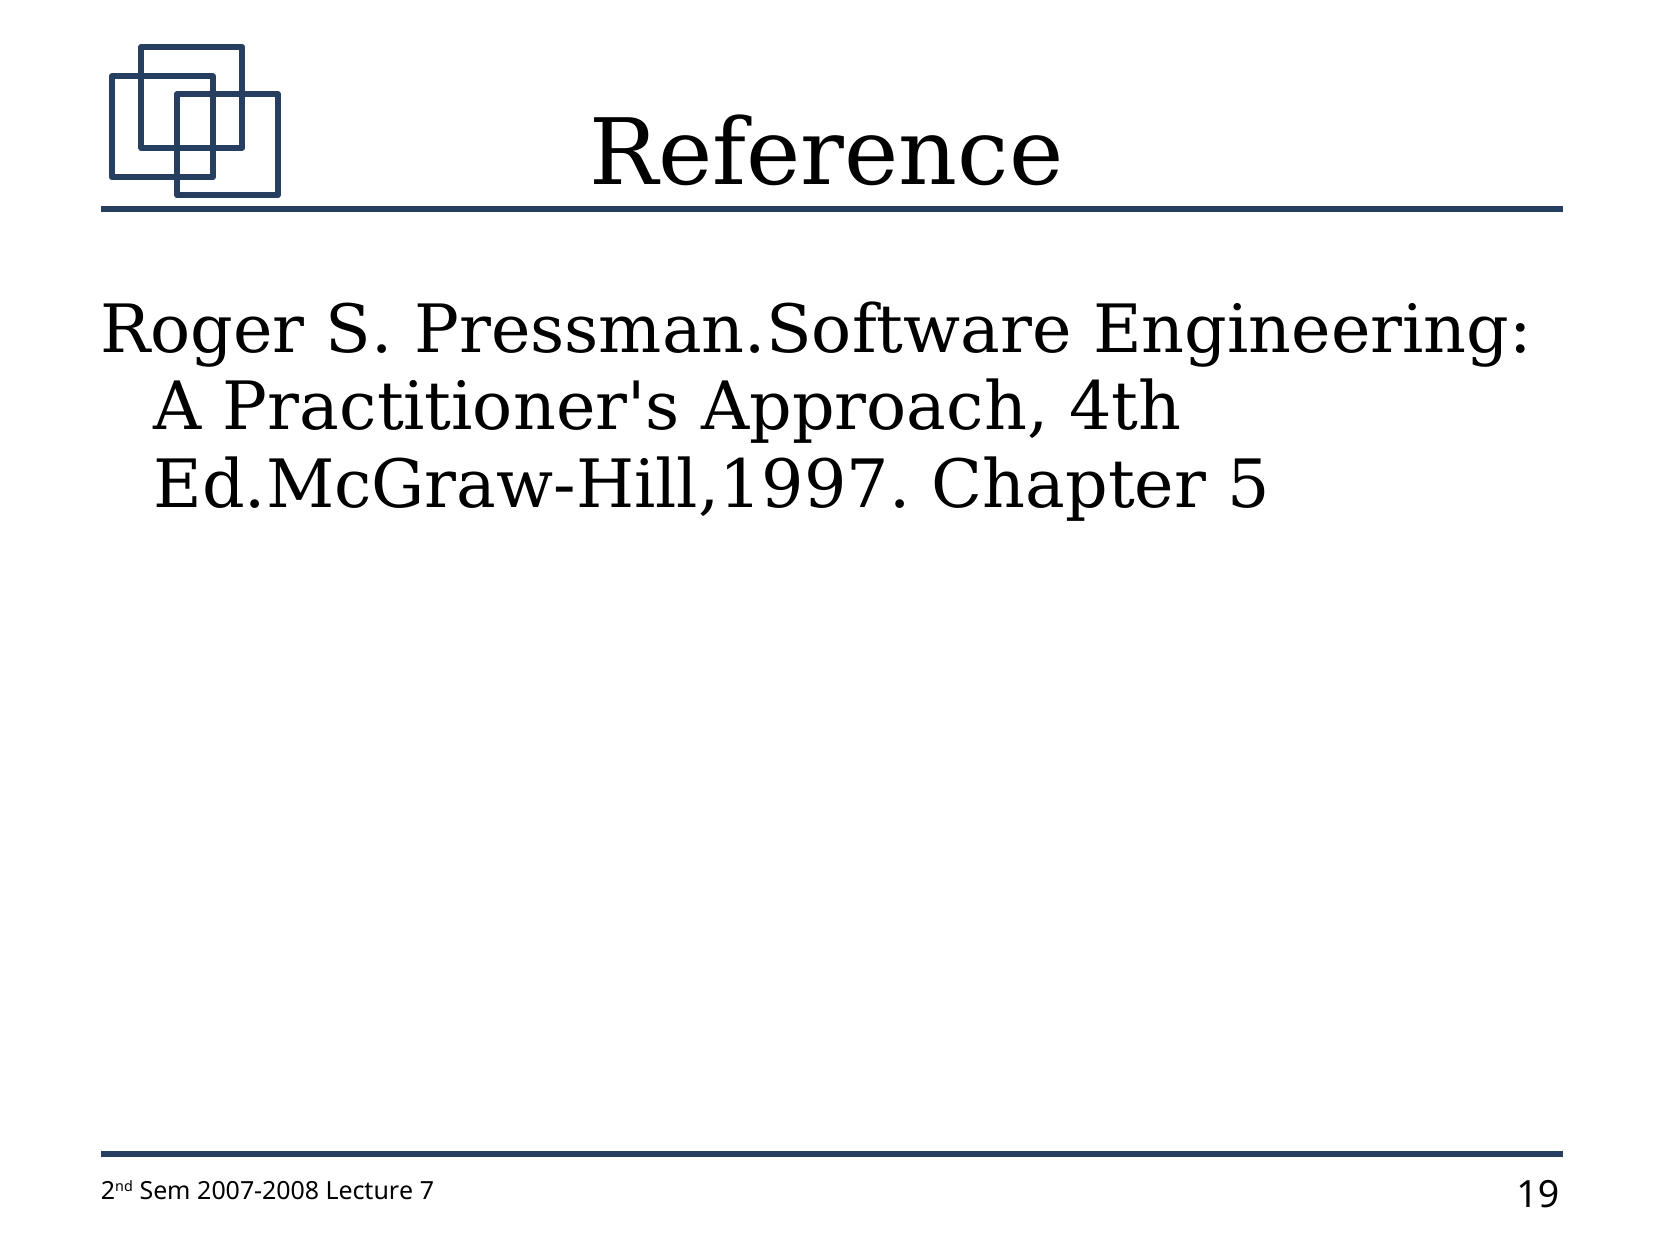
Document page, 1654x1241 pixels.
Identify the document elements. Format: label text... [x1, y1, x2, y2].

title Reference [82, 49, 1571, 257]
list Roger S. Pressman.Software Engineering: A Practitioner's Approach, 4th Ed.McGraw-Hill,1997. Chapter 5 [82, 290, 1571, 1109]
